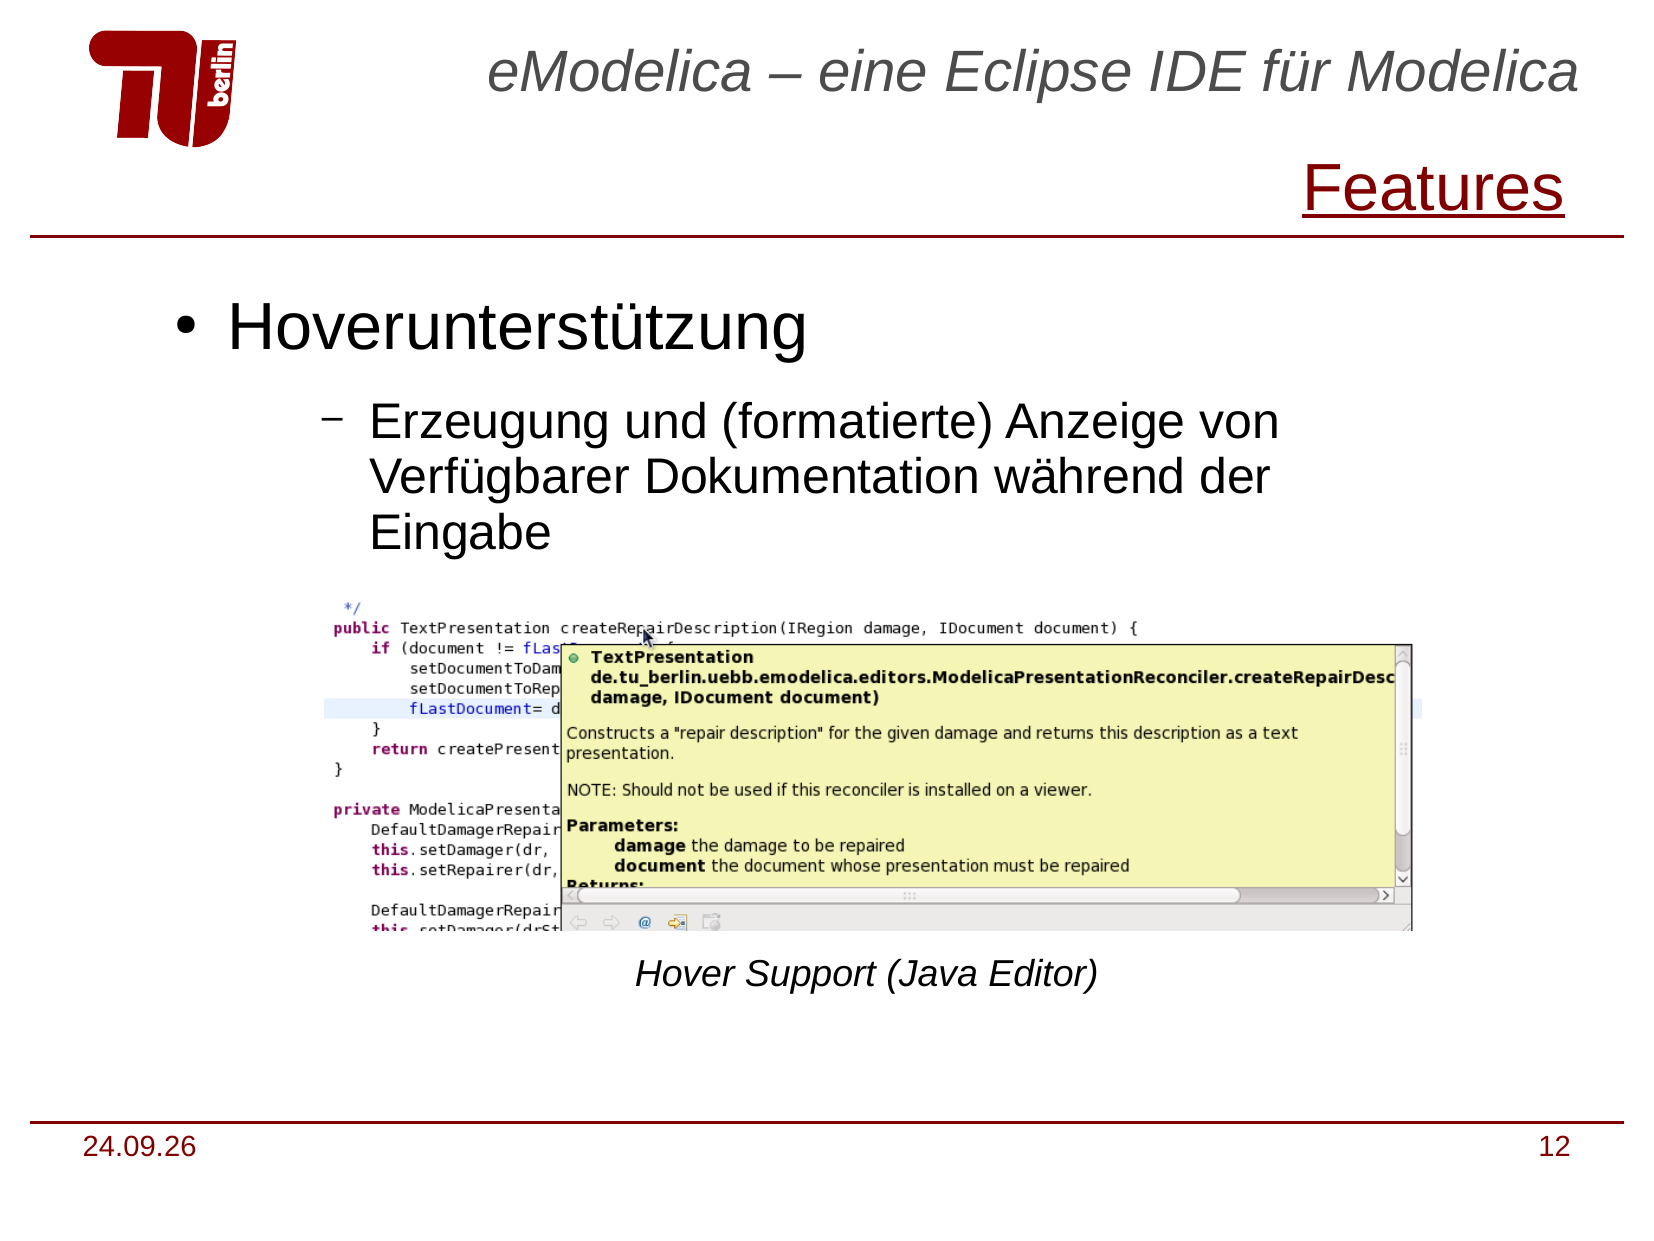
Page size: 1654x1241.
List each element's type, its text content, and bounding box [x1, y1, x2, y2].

text_box Hover Support (Java Editor) [620, 944, 1167, 1002]
picture [324, 599, 1422, 931]
title Features [76, 147, 1565, 228]
list Hoverunterstützung Erzeugung und (formatierte) Anzeige von Verfügbarer Dokumentation während der Eingabe [156, 288, 1433, 1108]
picture [88, 29, 237, 147]
